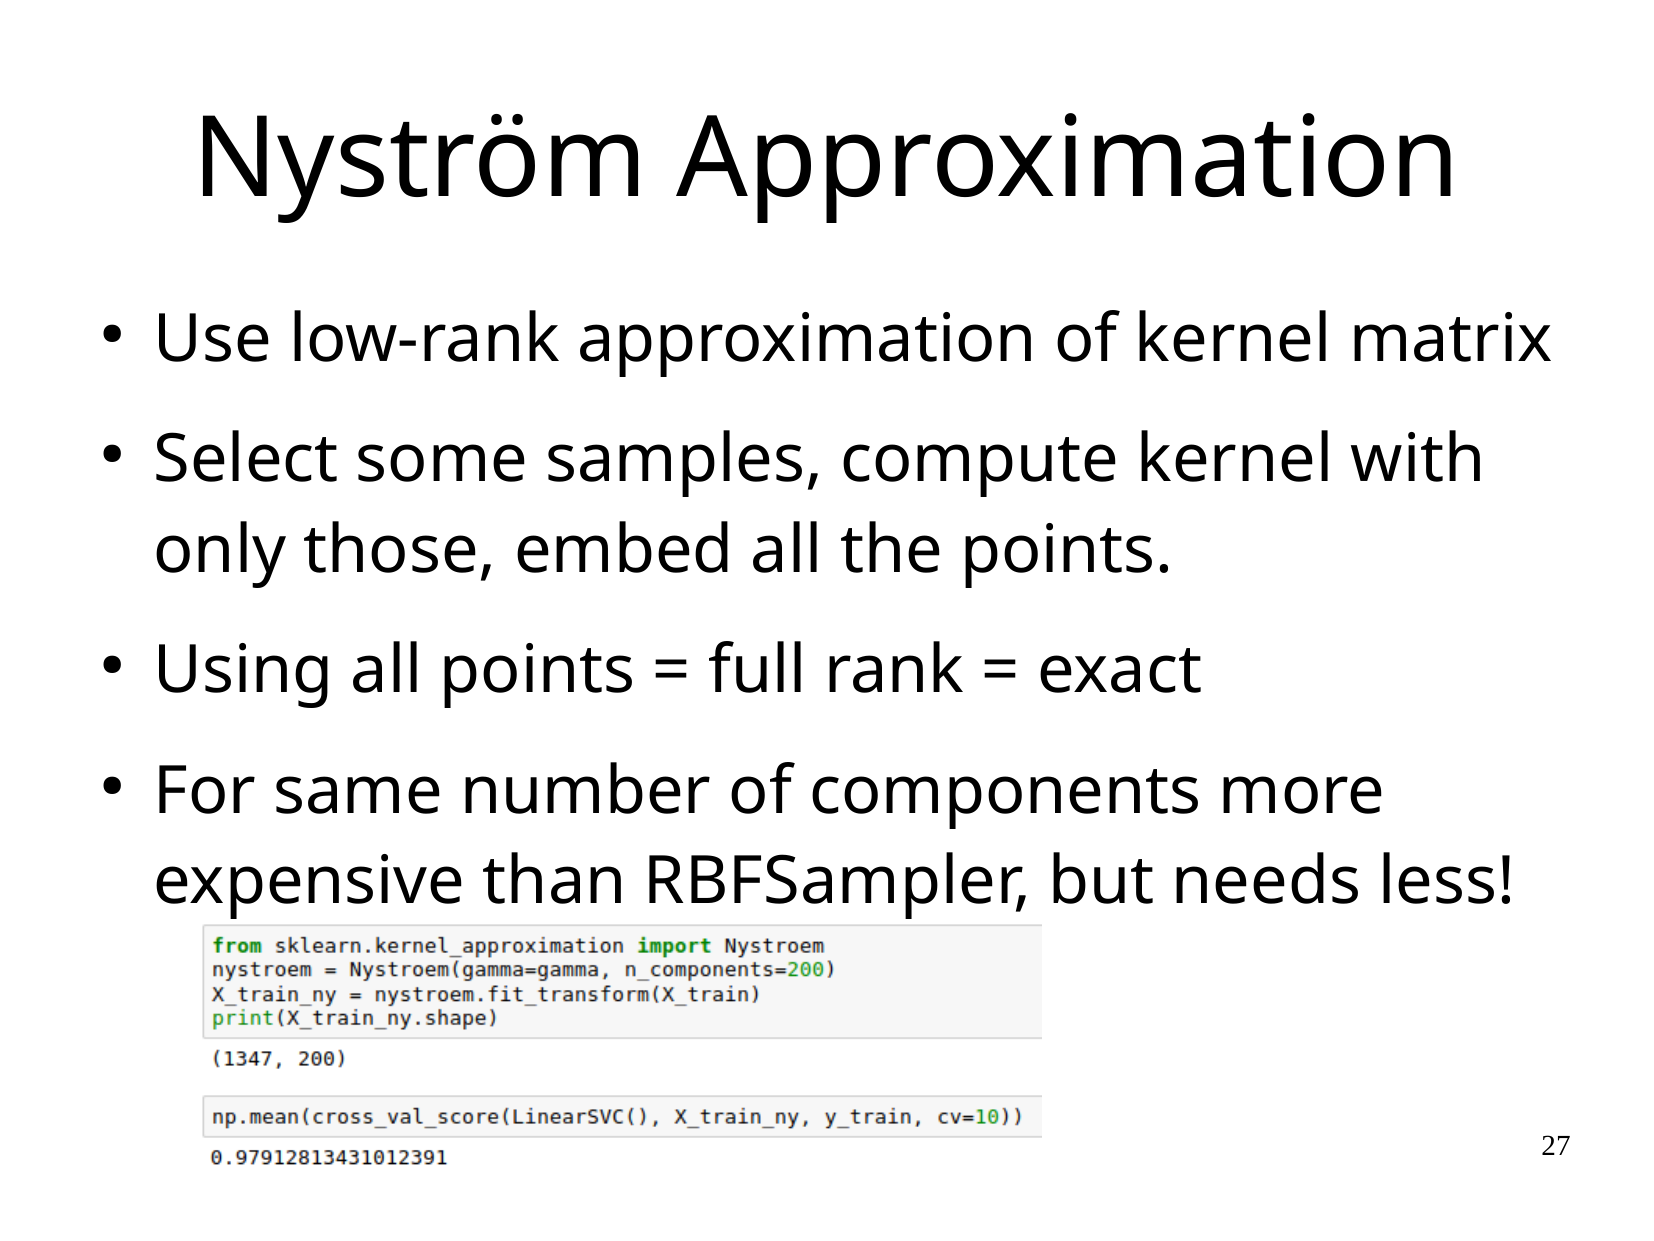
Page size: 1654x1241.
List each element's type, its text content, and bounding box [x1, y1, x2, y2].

title Nyström Approximation [82, 49, 1571, 257]
picture [195, 920, 1042, 1186]
list Use low-rank approximation of kernel matrix Select some samples, compute kernel with only those, embed all the points. Using all points = full rank = exact For same number of components more expensive than RBFSampler, but needs less! [82, 290, 1571, 1010]
